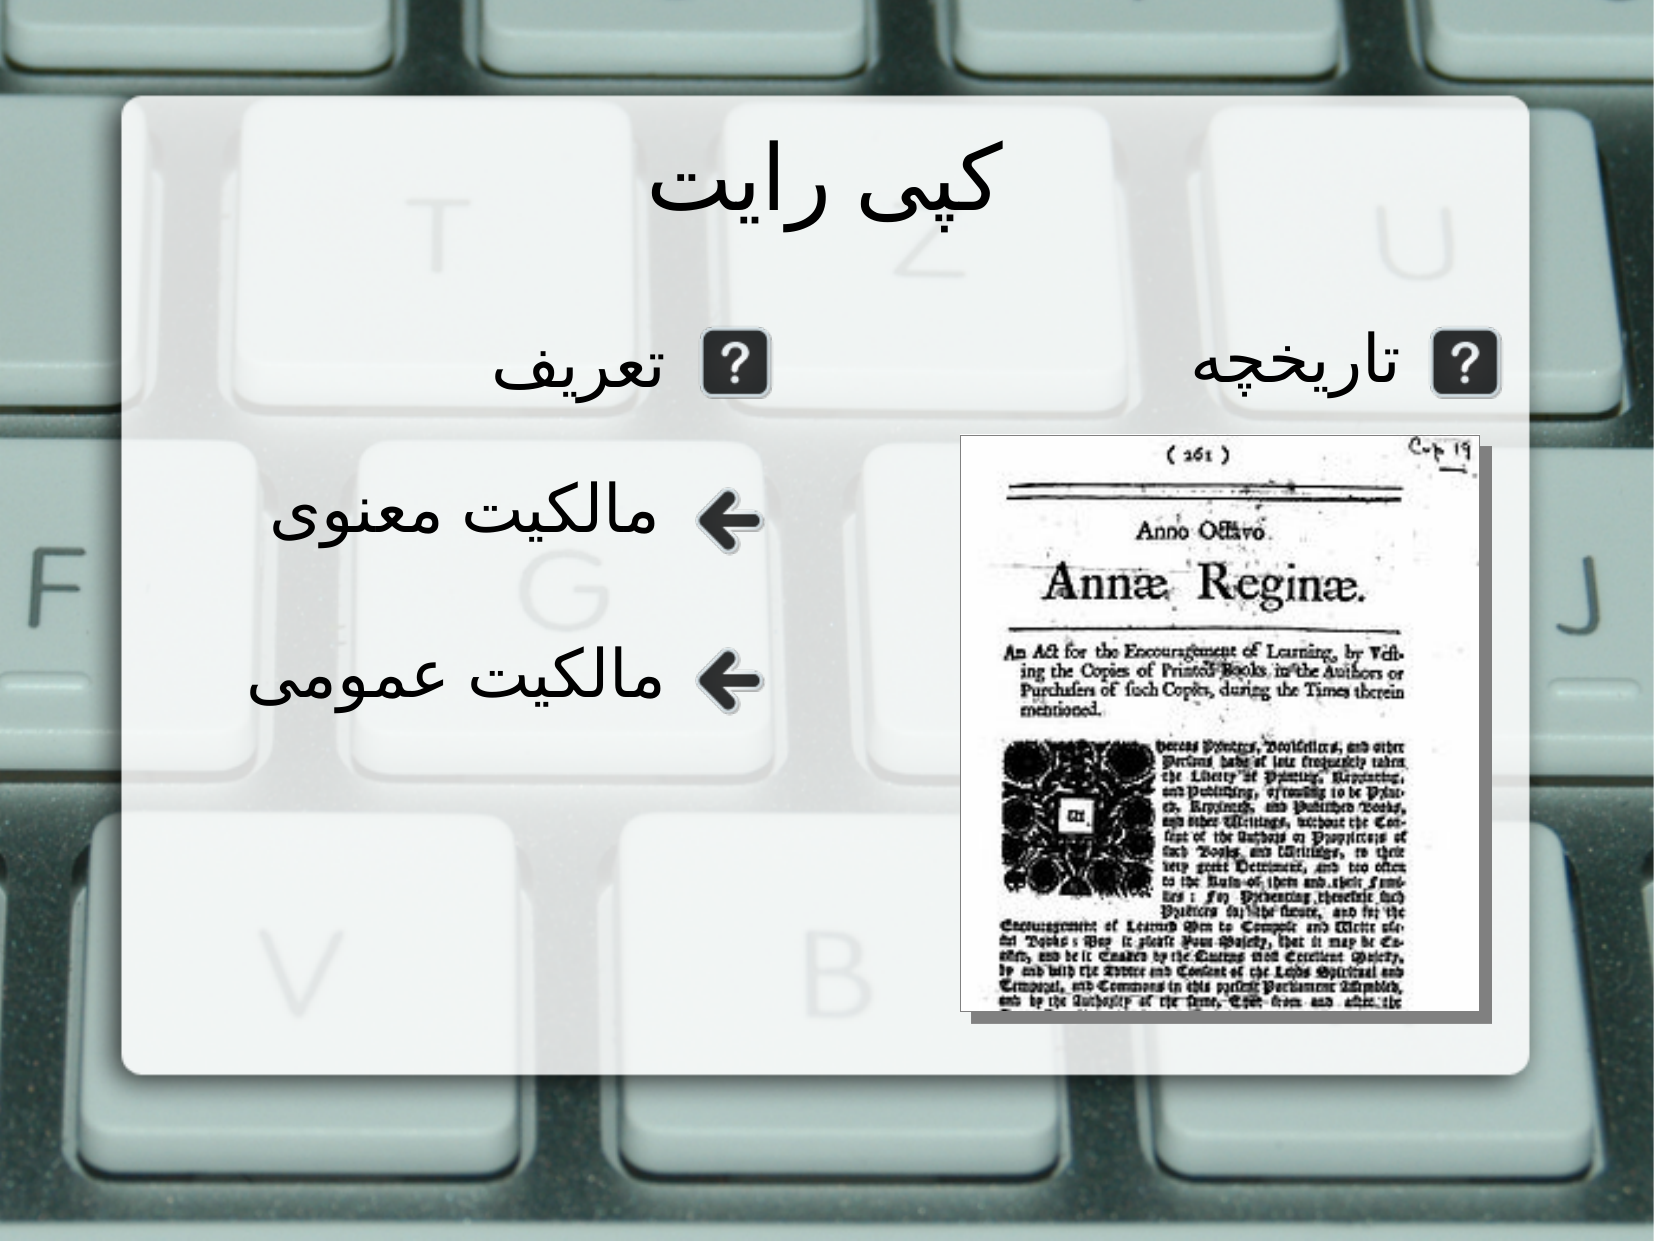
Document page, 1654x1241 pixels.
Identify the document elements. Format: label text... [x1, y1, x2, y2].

text_box مالکیت عمومی [150, 642, 667, 721]
text_box تعریف [360, 331, 667, 410]
picture [0, 0, 1654, 1241]
text_box تاریخچه [1095, 327, 1402, 406]
text_box مالکیت معنوی [150, 477, 661, 556]
title کپی رایت [120, 105, 1531, 272]
